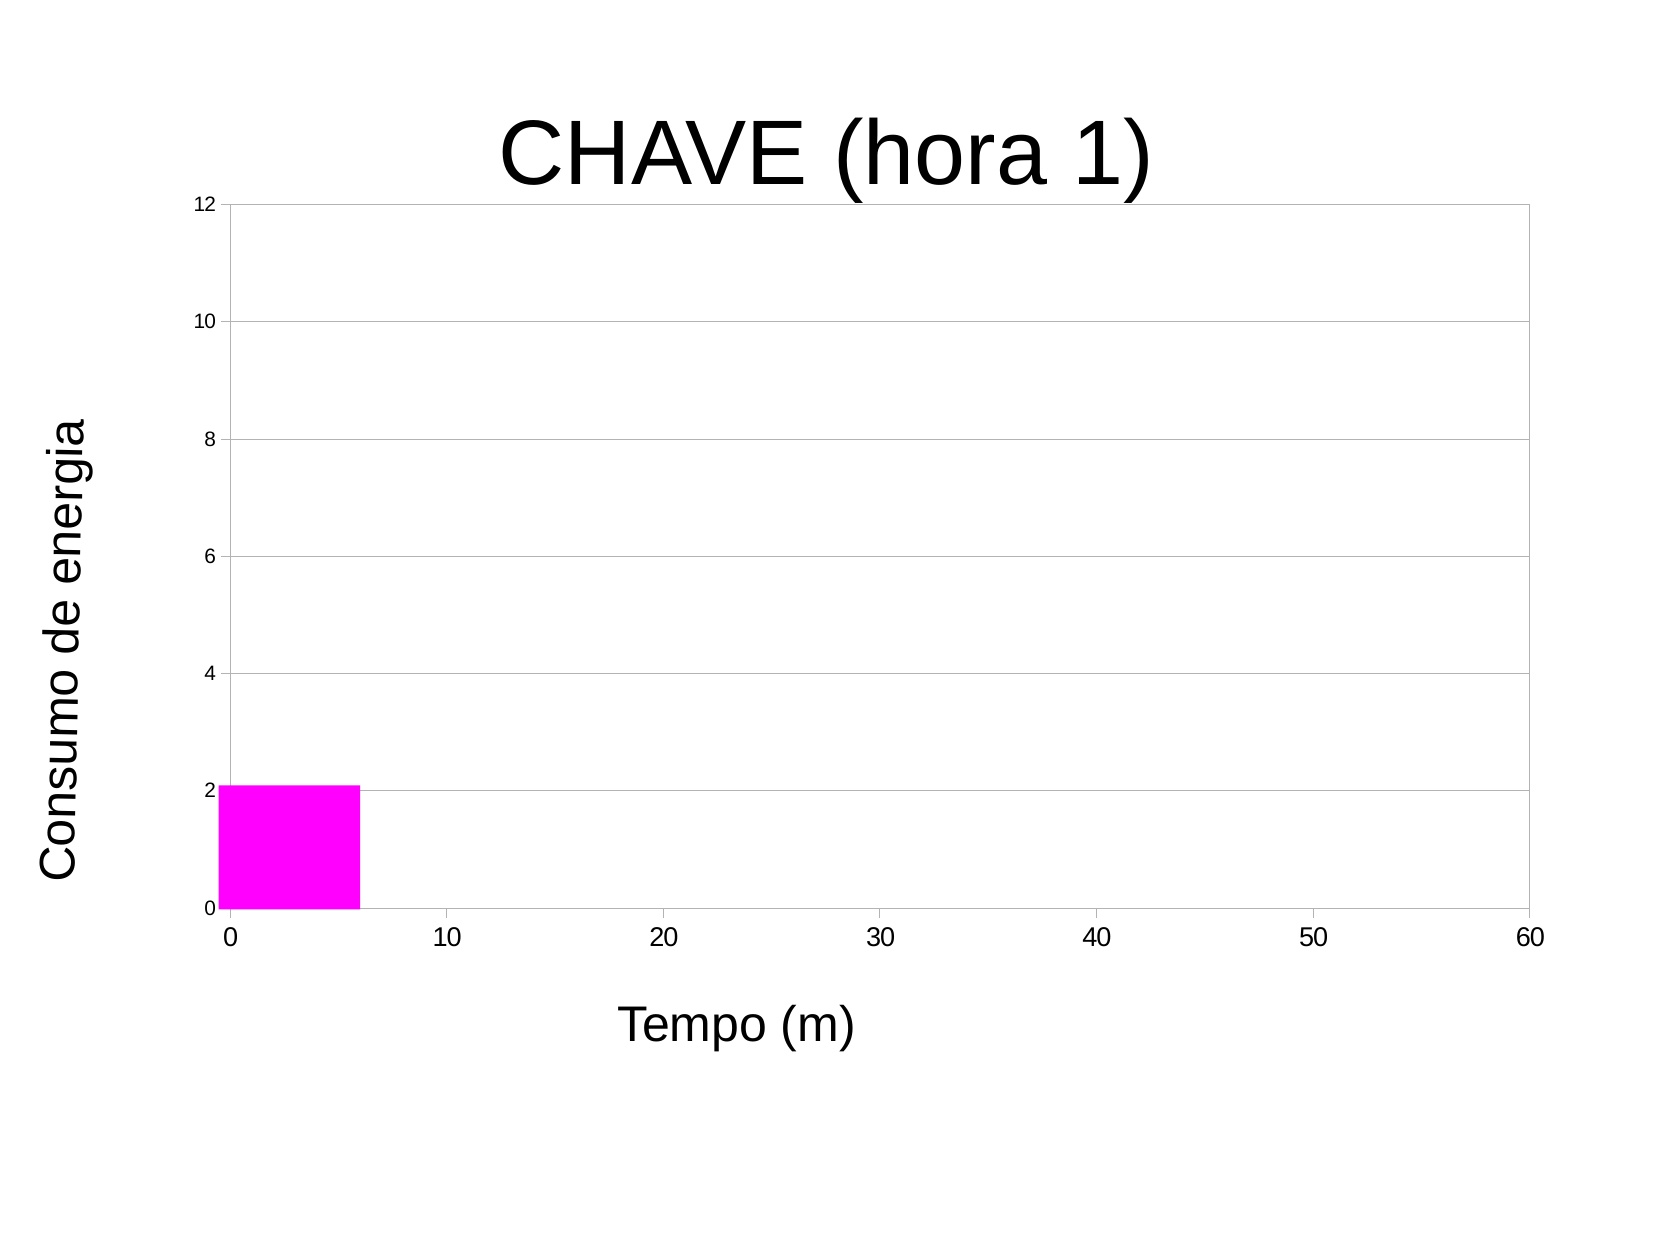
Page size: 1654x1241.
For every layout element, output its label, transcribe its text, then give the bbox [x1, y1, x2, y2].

text_box Tempo (m) [602, 988, 1052, 1087]
text_box Consumo de energia [21, 328, 160, 900]
chart [165, 177, 1573, 969]
text_box [218, 785, 361, 910]
title CHAVE (hora 1) [82, 49, 1571, 257]
